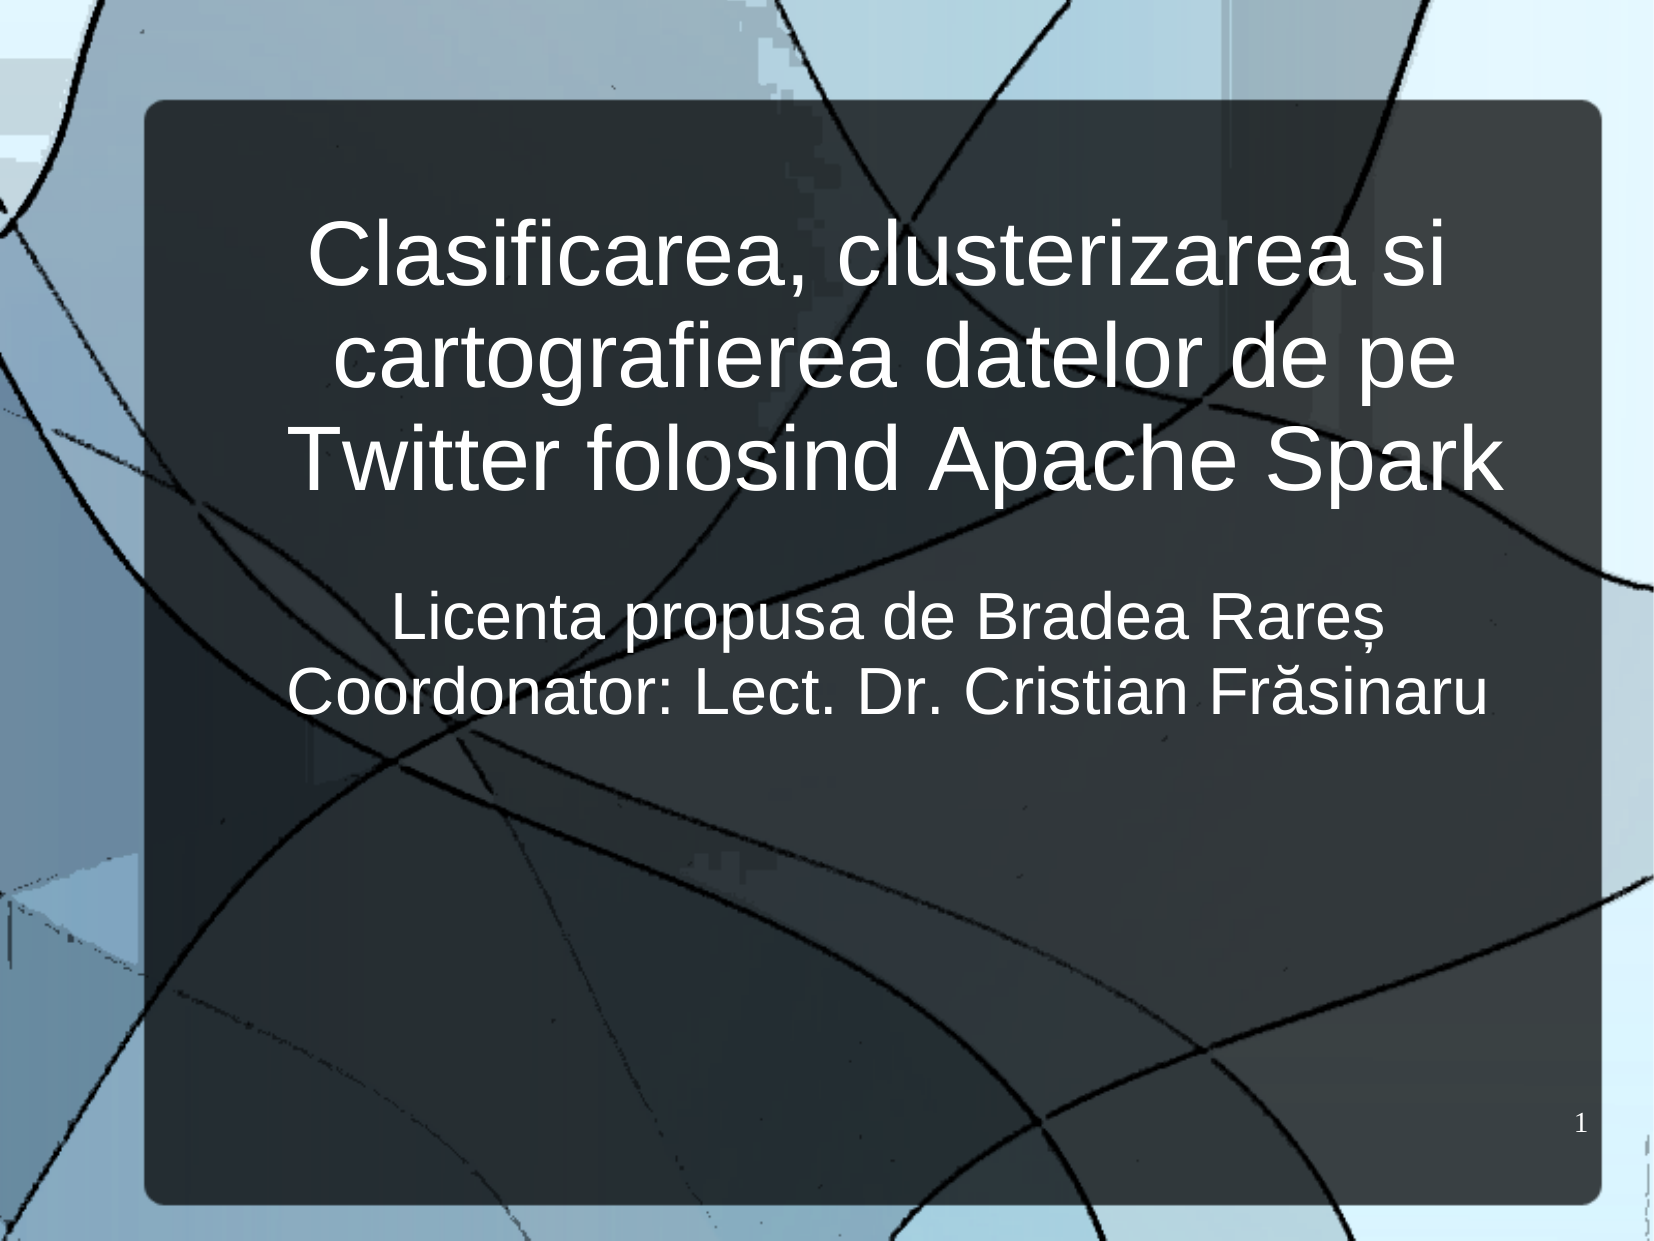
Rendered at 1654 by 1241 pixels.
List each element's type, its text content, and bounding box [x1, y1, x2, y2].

subtitle Licenta propusa de Bradea Rareș Coordonator: Lect. Dr. Cristian Frăsinaru [206, 349, 1571, 1034]
title Clasificarea, clusterizarea si cartografierea datelor de pe Twitter folosind Apache Spark [166, 202, 1591, 511]
picture [0, 0, 1654, 1241]
